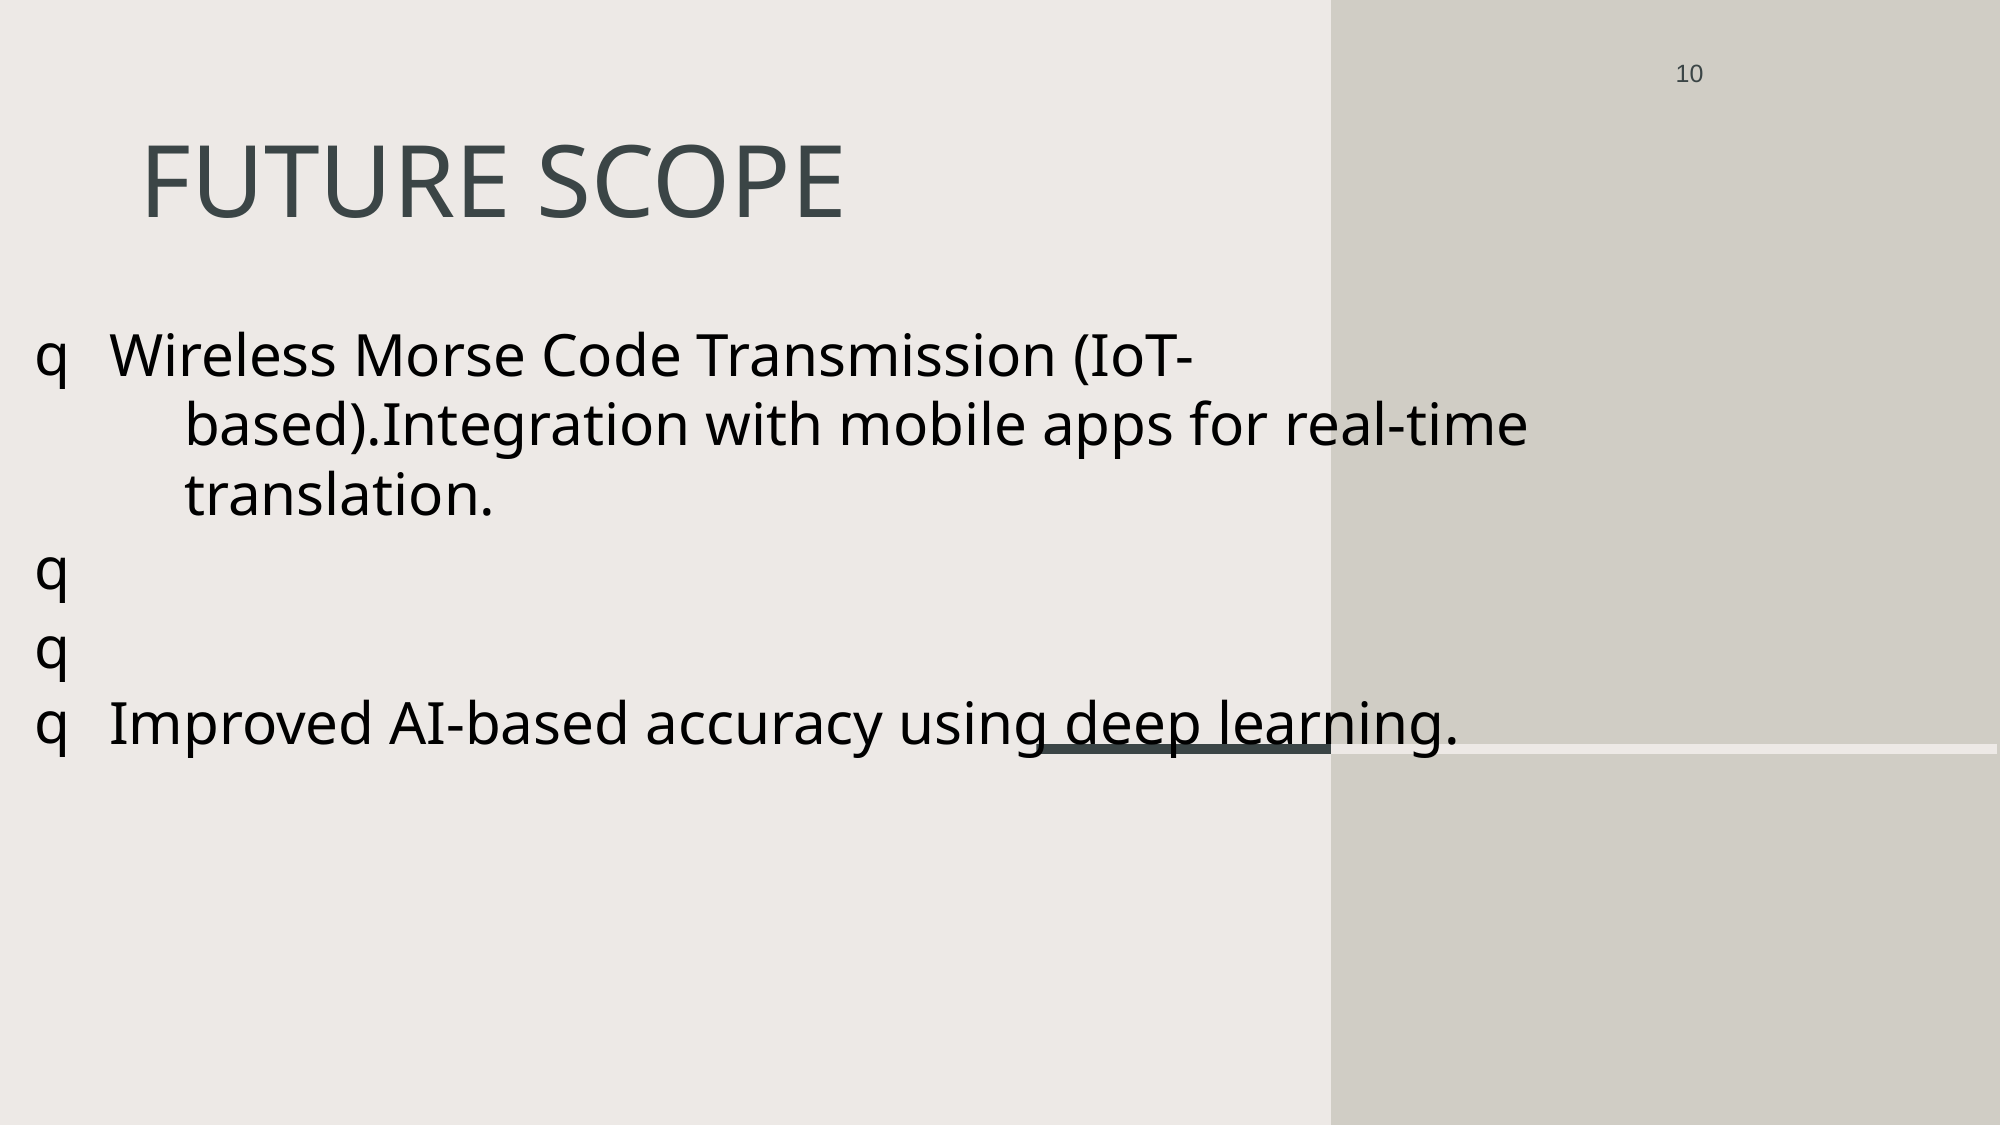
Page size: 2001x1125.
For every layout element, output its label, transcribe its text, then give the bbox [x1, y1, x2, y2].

title Future Scope [124, 110, 1315, 281]
text_box Wireless Morse Code Transmission (IoT-based).Integration with mobile apps for real-time translation. Improved AI-based accuracy using deep learning. [19, 310, 1547, 890]
text_box [1660, 49, 1936, 95]
